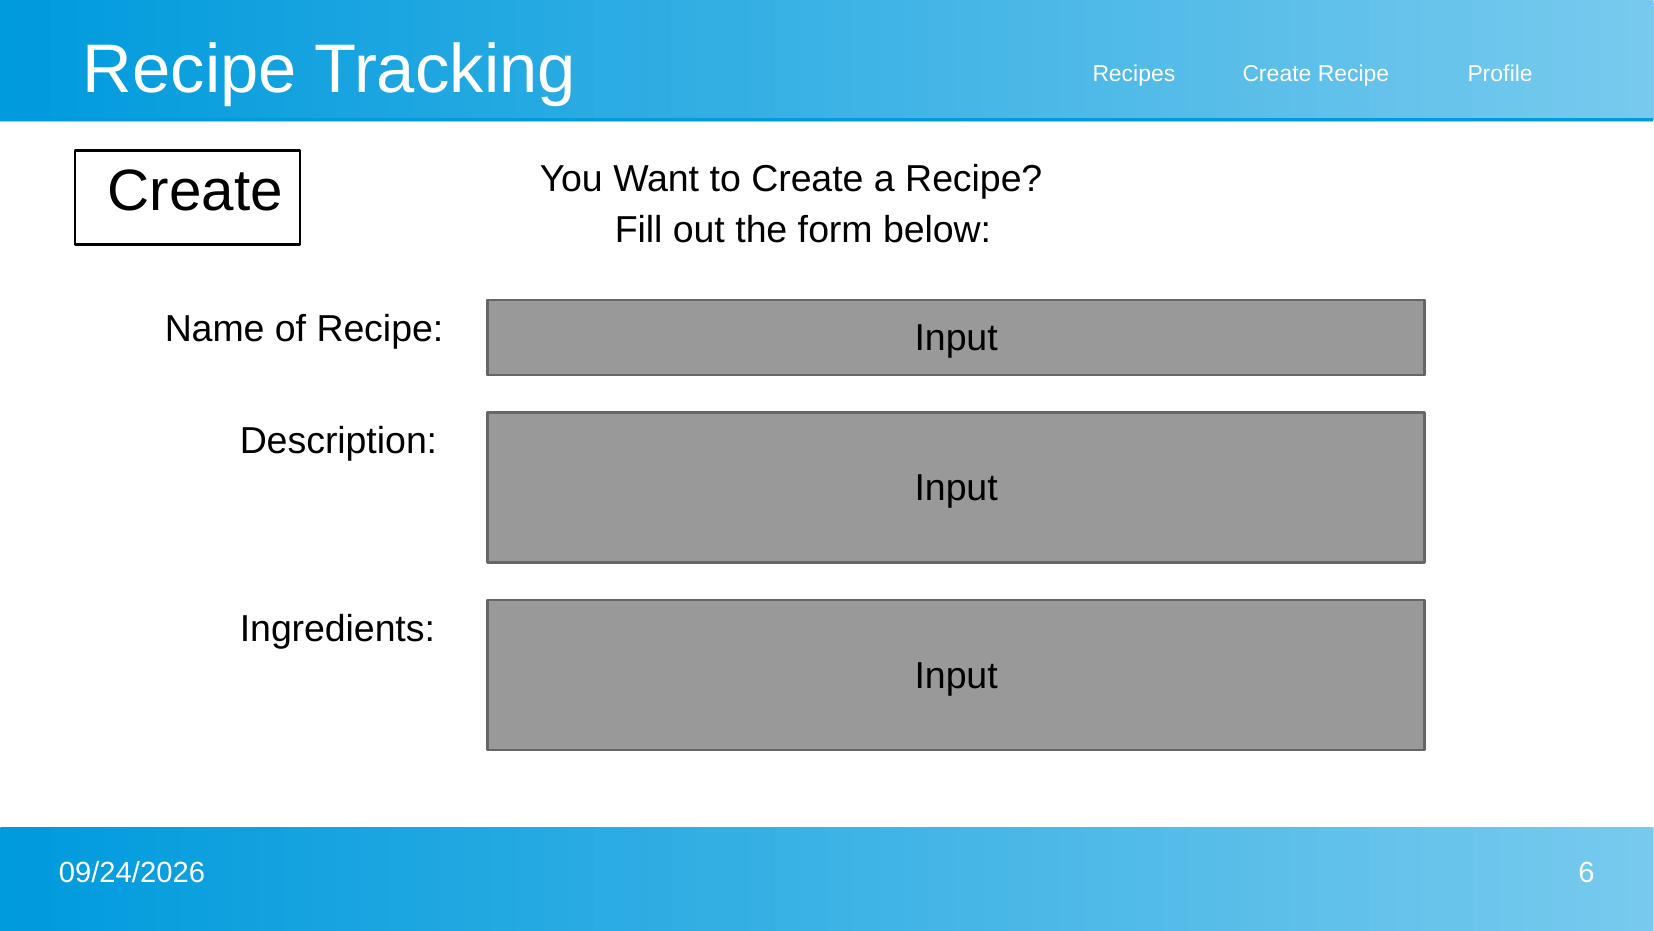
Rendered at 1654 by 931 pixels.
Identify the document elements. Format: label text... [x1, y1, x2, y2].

text_box Input [487, 600, 1425, 751]
text_box Name of Recipe: [150, 300, 487, 376]
text_box You Want to Create a Recipe? [525, 150, 1088, 226]
text_box Fill out the form below: [600, 201, 1013, 300]
text_box Input [487, 300, 1425, 376]
text_box Input [487, 412, 1425, 563]
text_box Create [75, 150, 301, 245]
text_box Description: [225, 412, 487, 488]
title Recipes Create Recipe Profile [975, 34, 1651, 113]
text_box Ingredients: [225, 600, 487, 676]
title Recipe Tracking [59, 29, 601, 108]
